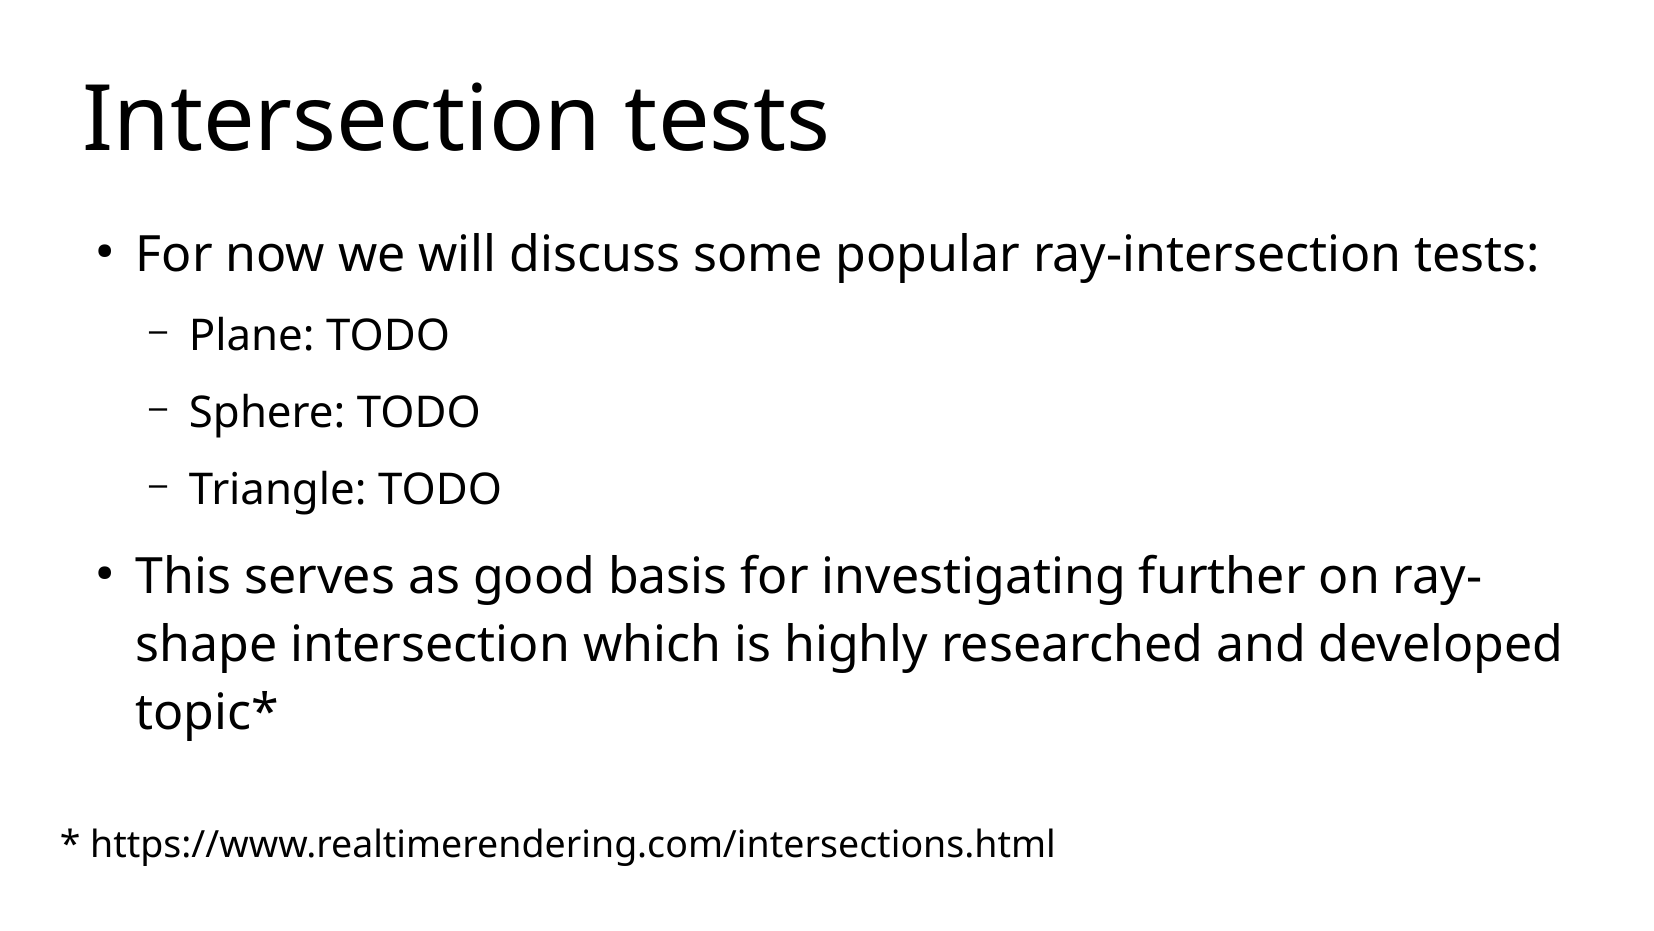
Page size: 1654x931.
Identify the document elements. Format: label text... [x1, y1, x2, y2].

text_box * https://www.realtimerendering.com/intersections.html [45, 810, 1591, 872]
title Intersection tests [82, 37, 1571, 193]
list For now we will discuss some popular ray-intersection tests: Plane: TODO Sphere: TODO Triangle: TODO This serves as good basis for investigating further on ray-shape intersection which is highly researched and developed topic* [82, 217, 1571, 758]
